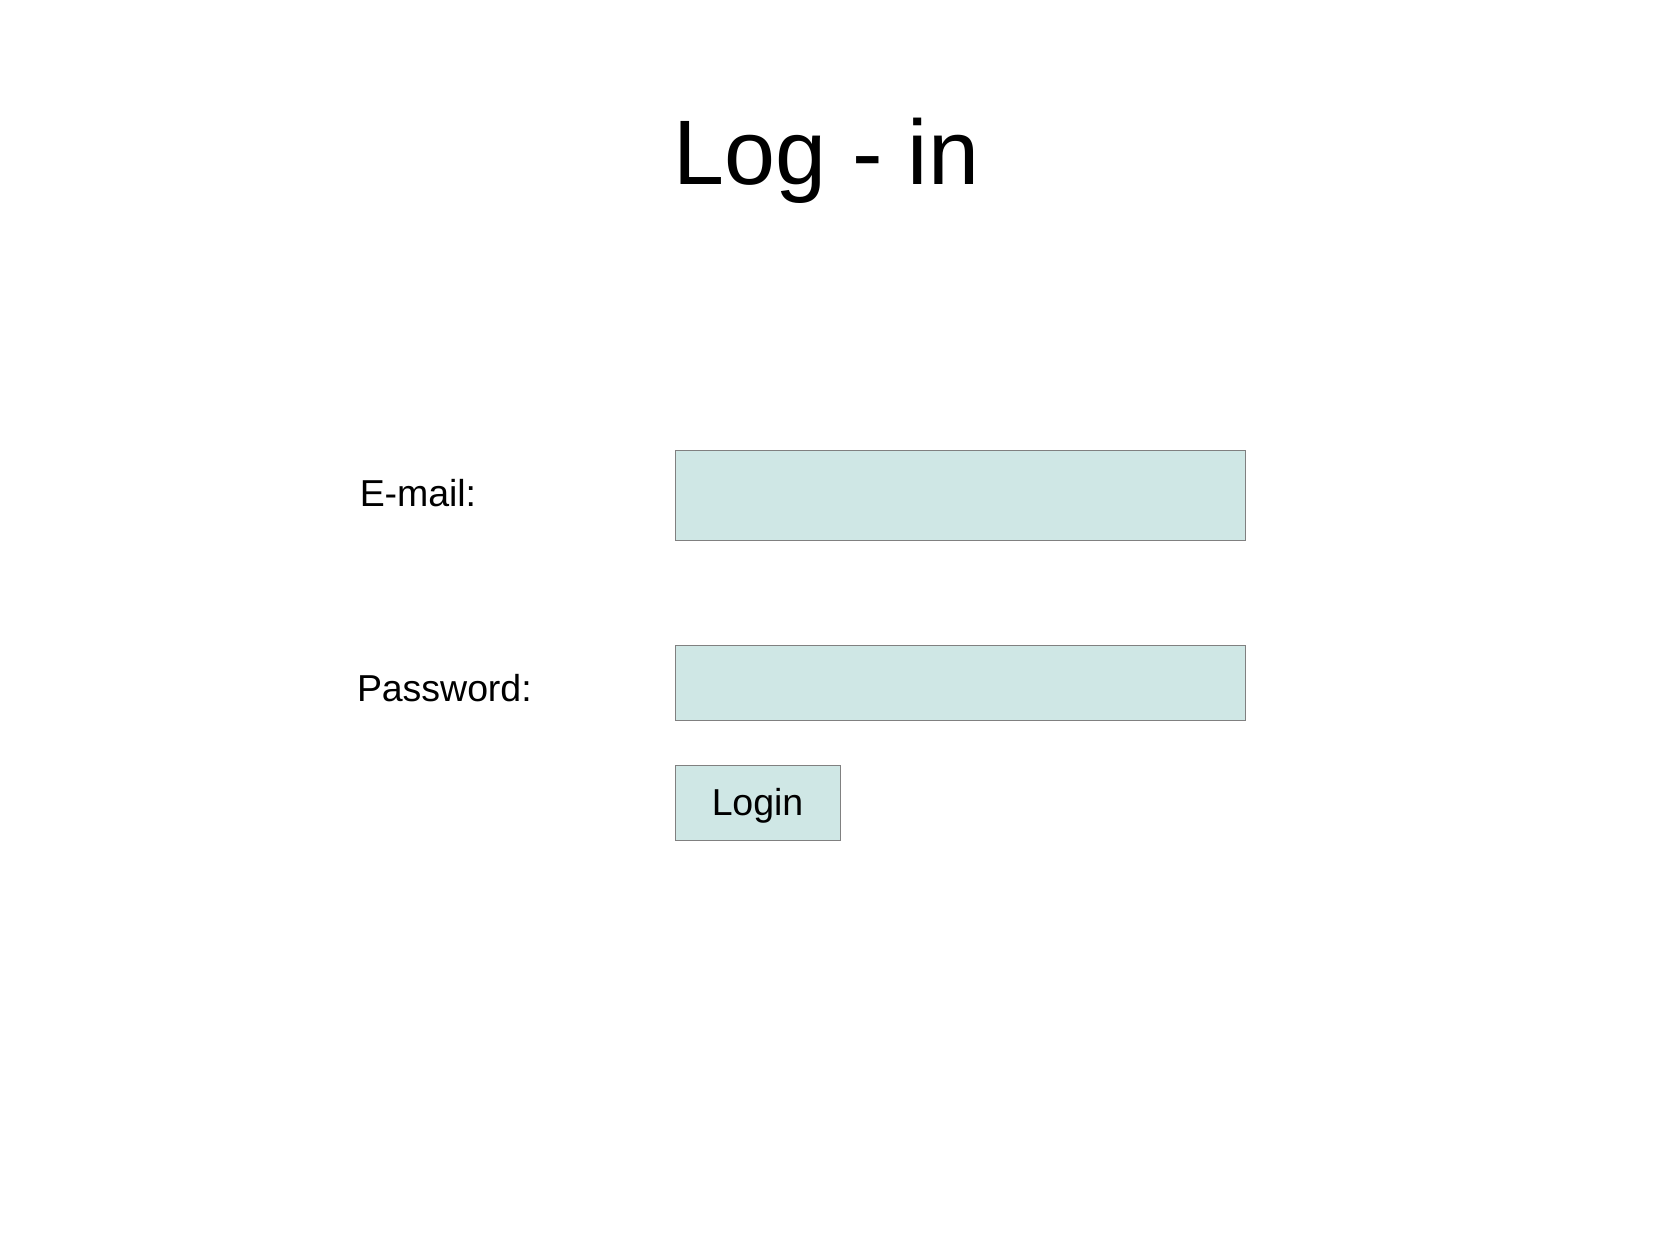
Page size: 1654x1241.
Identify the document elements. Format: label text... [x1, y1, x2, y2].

text_box Password: [342, 660, 547, 717]
text_box [675, 645, 1246, 721]
title Log - in [82, 49, 1571, 257]
text_box Login [675, 765, 841, 841]
text_box E-mail: [345, 465, 492, 522]
text_box [675, 450, 1246, 541]
